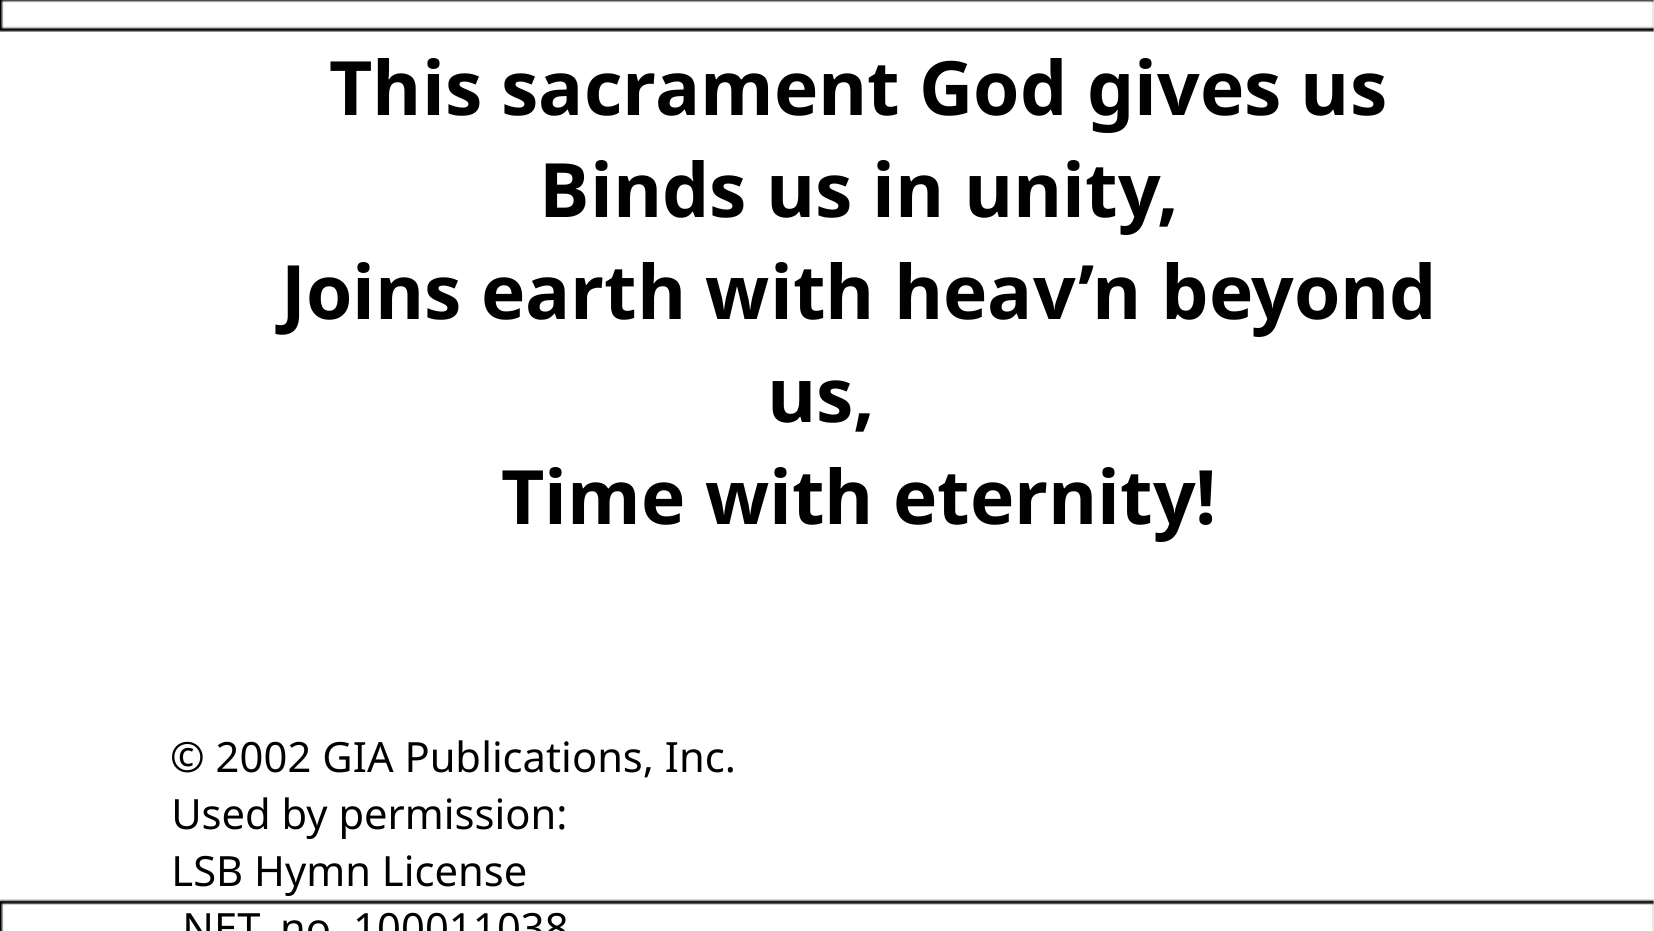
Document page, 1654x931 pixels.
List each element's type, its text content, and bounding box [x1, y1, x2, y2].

picture [189, 919, 197, 931]
picture [287, 923, 299, 931]
picture [311, 923, 324, 931]
picture [407, 916, 419, 931]
picture [0, 0, 1654, 931]
picture [503, 916, 515, 931]
picture [551, 916, 561, 926]
text_box This sacrament God gives us Binds us in unity, Joins earth with heav’n beyond us, Time with eternity! © 2002 GIA Publications, Inc. Used by permission: LSB Hymn License .NET, no. 100011038. [126, 27, 1516, 842]
picture [431, 916, 443, 931]
picture [383, 916, 395, 931]
